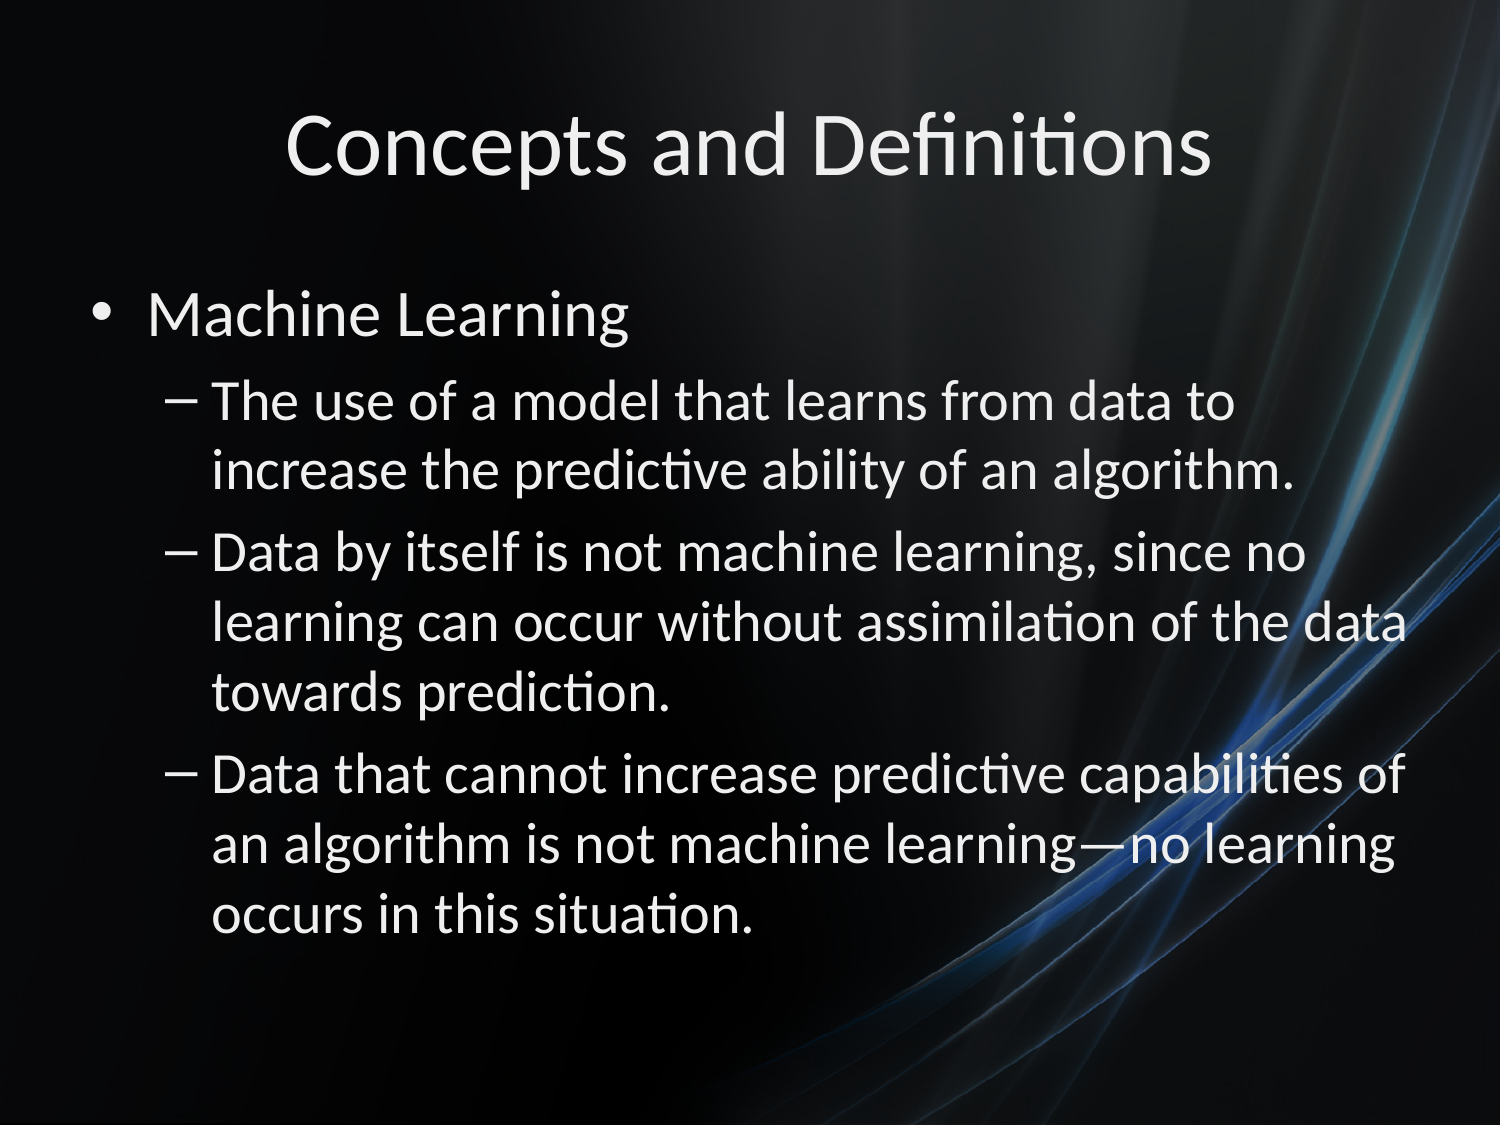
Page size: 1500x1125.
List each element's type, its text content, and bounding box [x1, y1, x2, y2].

picture [0, 0, 1500, 1125]
list Machine Learning The use of a model that learns from data to increase the predictive ability of an algorithm. Data by itself is not machine learning, since no learning can occur without assimilation of the data towards prediction. Data that cannot increase predictive capabilities of an algorithm is not machine learning—no learning occurs in this situation. [75, 262, 1425, 1005]
title Concepts and Definitions [75, 45, 1425, 233]
